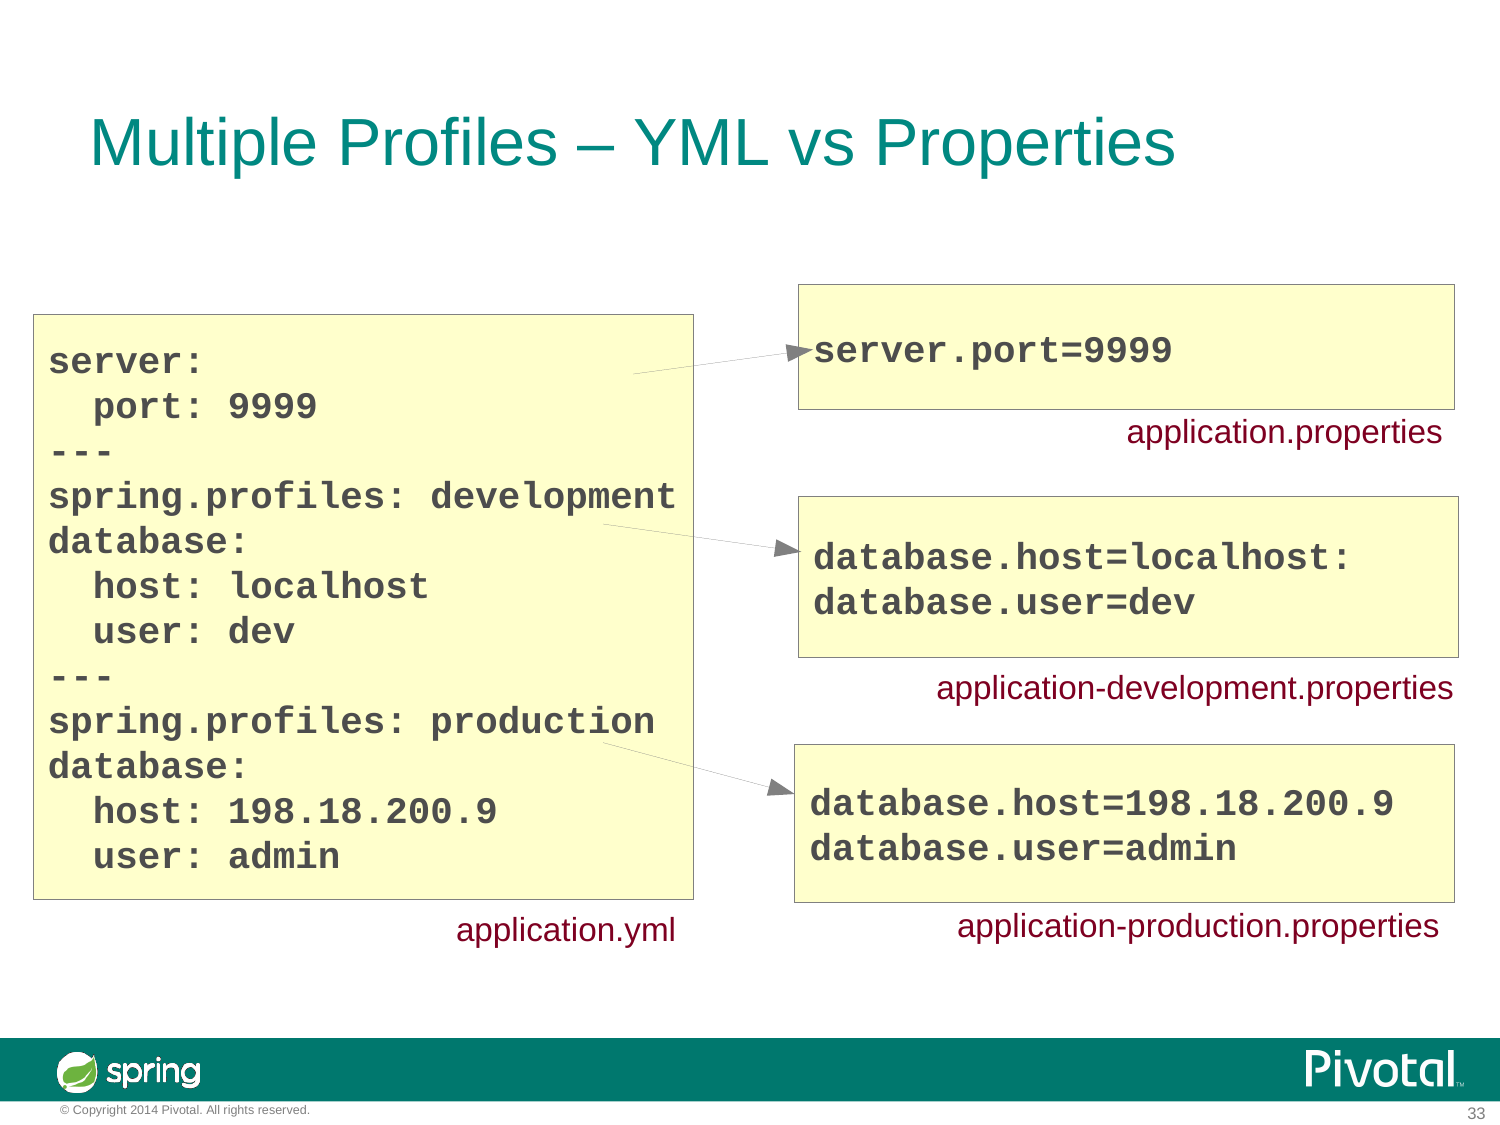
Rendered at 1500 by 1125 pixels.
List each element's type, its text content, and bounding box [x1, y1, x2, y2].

text_box database.host=localhost: database.user=dev [798, 496, 1459, 658]
text_box server.port=9999 [798, 284, 1455, 410]
text_box application-production.properties [888, 896, 1456, 952]
picture [32, 1041, 210, 1103]
text_box database.host=198.18.200.9 database.user=admin [794, 744, 1455, 903]
picture [1306, 1050, 1464, 1087]
text_box application.properties [1068, 382, 1459, 478]
text_box server: port: 9999 --- spring.profiles: development database: host: localhost user: dev --- spring.profiles: production database: host: 198.18.200.9 user: admin [33, 314, 694, 900]
text_box application.yml [441, 900, 718, 956]
text_box application-development.properties [873, 658, 1470, 714]
title Multiple Profiles – YML vs Properties [75, 45, 1426, 233]
